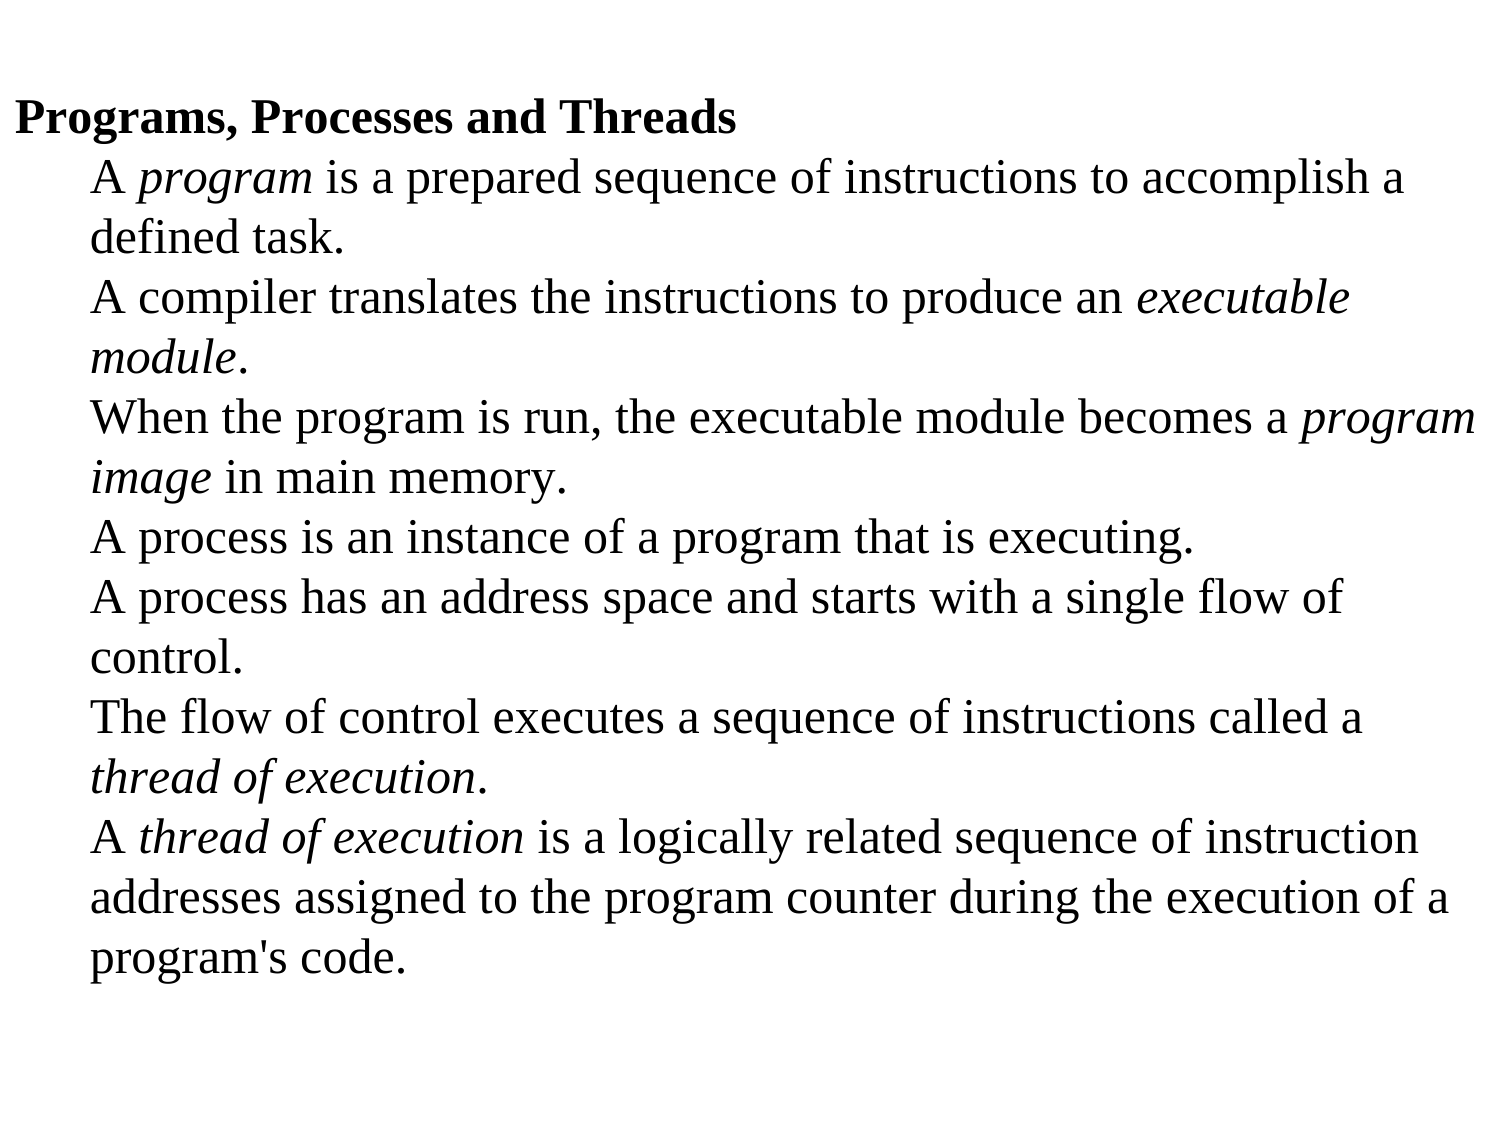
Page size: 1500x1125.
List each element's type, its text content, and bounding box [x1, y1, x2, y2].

text_box Programs, Processes and Threads A program is a prepared sequence of instructions to accomplish a defined task. A compiler translates the instructions to produce an executable module. When the program is run, the executable module becomes a program image in main memory. A process is an instance of a program that is executing. A process has an address space and starts with a single flow of control. The flow of control executes a sequence of instructions called a thread of execution. A thread of execution is a logically related sequence of instruction addresses assigned to the program counter during the execution of a program's code. [0, 75, 1500, 1052]
